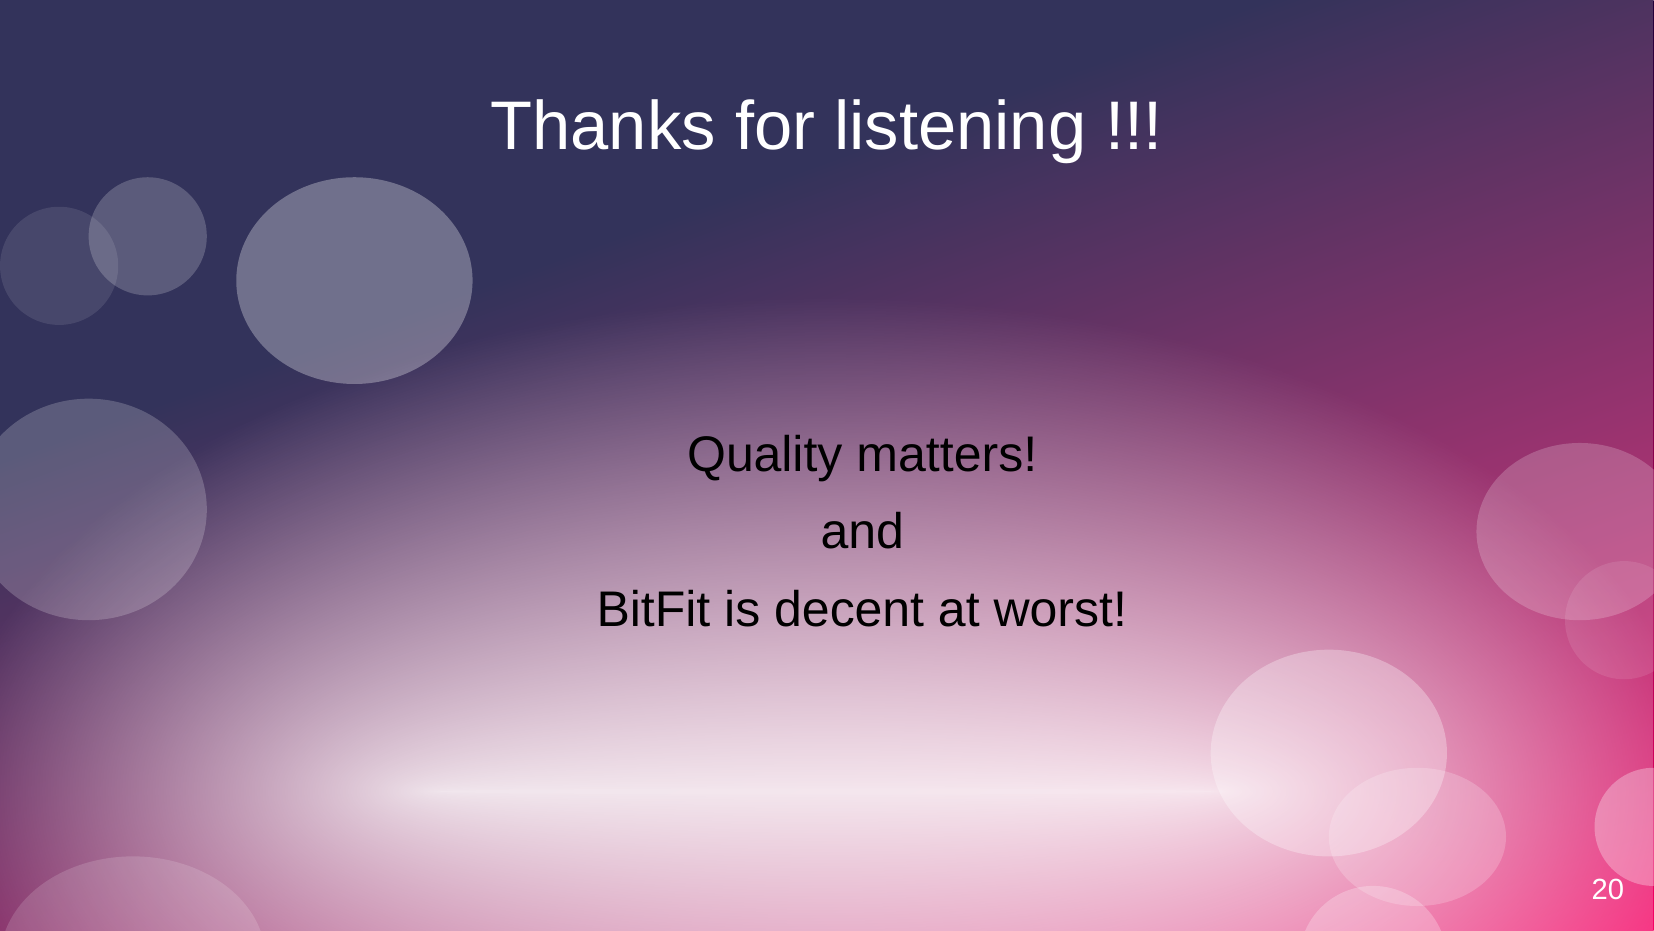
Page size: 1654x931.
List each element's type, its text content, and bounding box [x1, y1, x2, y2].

list Quality matters! and BitFit is decent at worst! [88, 236, 1565, 827]
title Thanks for listening !!! [88, 44, 1565, 207]
